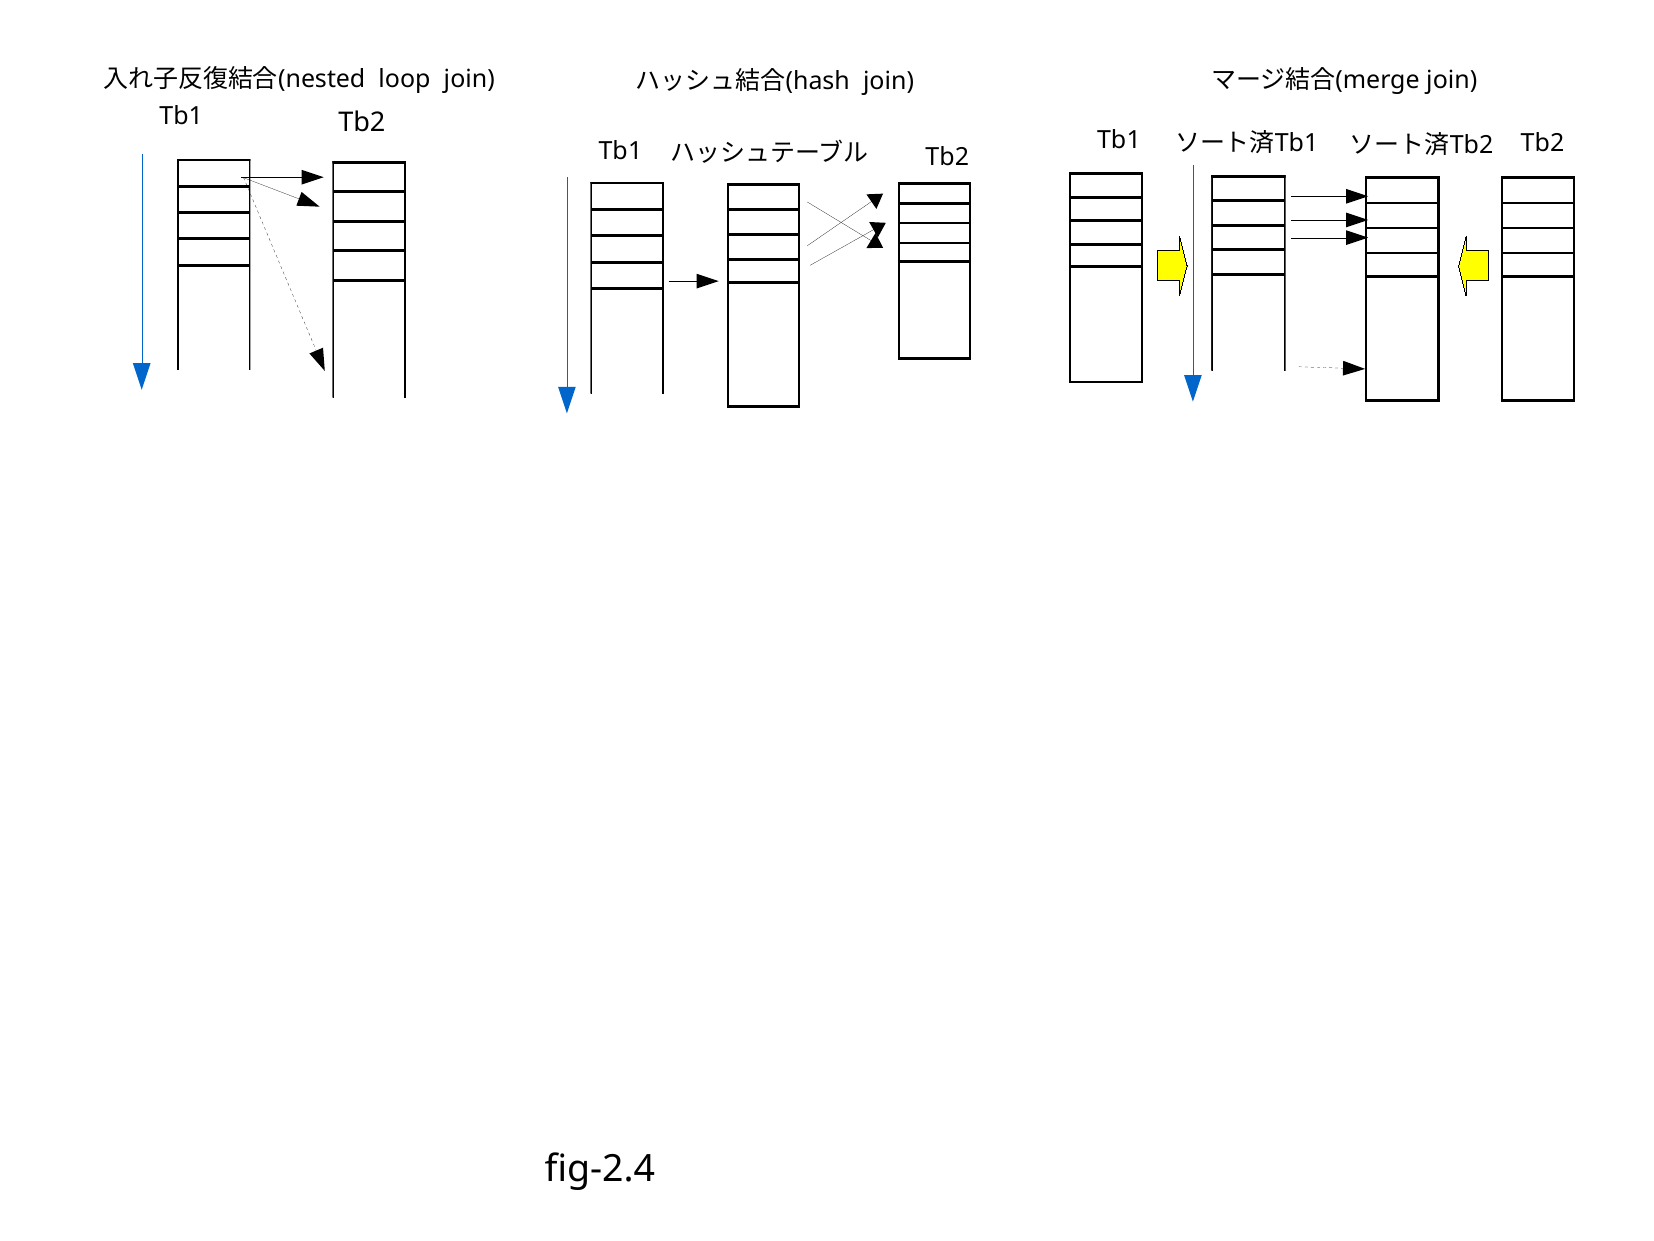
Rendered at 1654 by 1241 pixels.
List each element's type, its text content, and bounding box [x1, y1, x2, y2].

chart [1211, 331, 1286, 384]
chart [590, 182, 664, 409]
text_box Tb2 [323, 100, 400, 414]
text_box Tb1 [1082, 114, 1317, 331]
text_box ソート済Tb2 [1335, 117, 1514, 166]
chart [1500, 175, 1576, 403]
text_box Tb1 [583, 125, 655, 174]
text_box [1157, 236, 1188, 296]
chart [332, 161, 406, 414]
text_box Tb2 [1514, 117, 1580, 166]
text_box マージ結合(merge join) [1196, 51, 1498, 101]
chart [177, 159, 251, 384]
text_box Tb2 [910, 131, 984, 181]
text_box ハッシュ結合(hash join) [620, 52, 948, 102]
text_box 入れ子反復結合(nested loop join) [88, 51, 538, 100]
text_box ハッシュテーブル [655, 125, 886, 210]
text_box Tb1 [144, 100, 219, 139]
chart [1068, 171, 1143, 384]
chart [1364, 175, 1440, 403]
text_box ソート済Tb1 [1160, 115, 1339, 164]
chart [726, 182, 800, 409]
text_box fig-2.4 [529, 1134, 695, 1210]
text_box [1458, 236, 1489, 296]
chart [897, 182, 971, 361]
